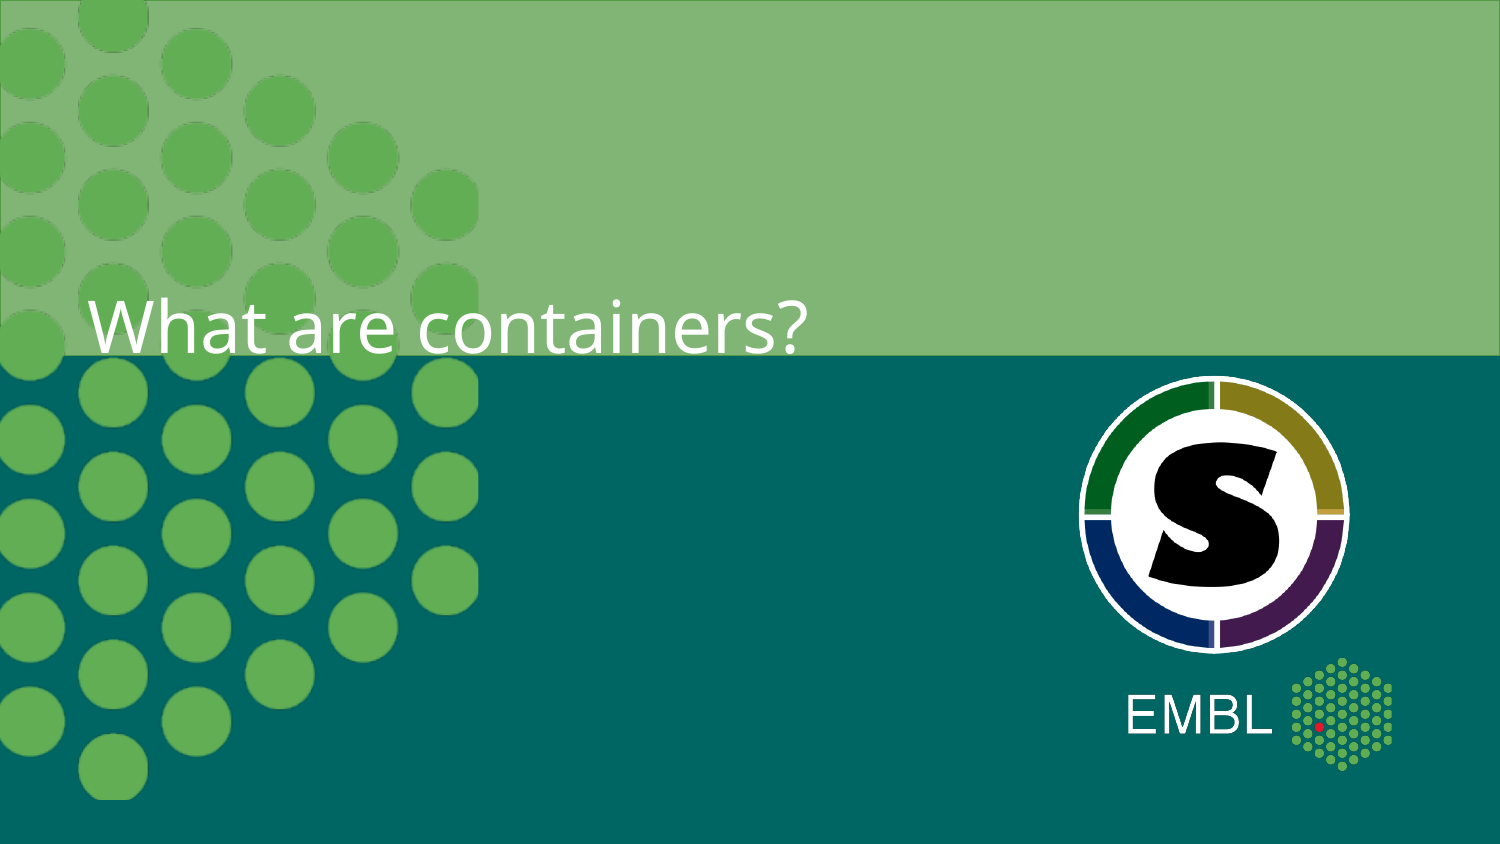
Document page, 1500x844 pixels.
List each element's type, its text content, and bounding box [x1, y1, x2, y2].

picture [1065, 365, 1362, 663]
text_box What are containers? [87, 280, 1363, 366]
